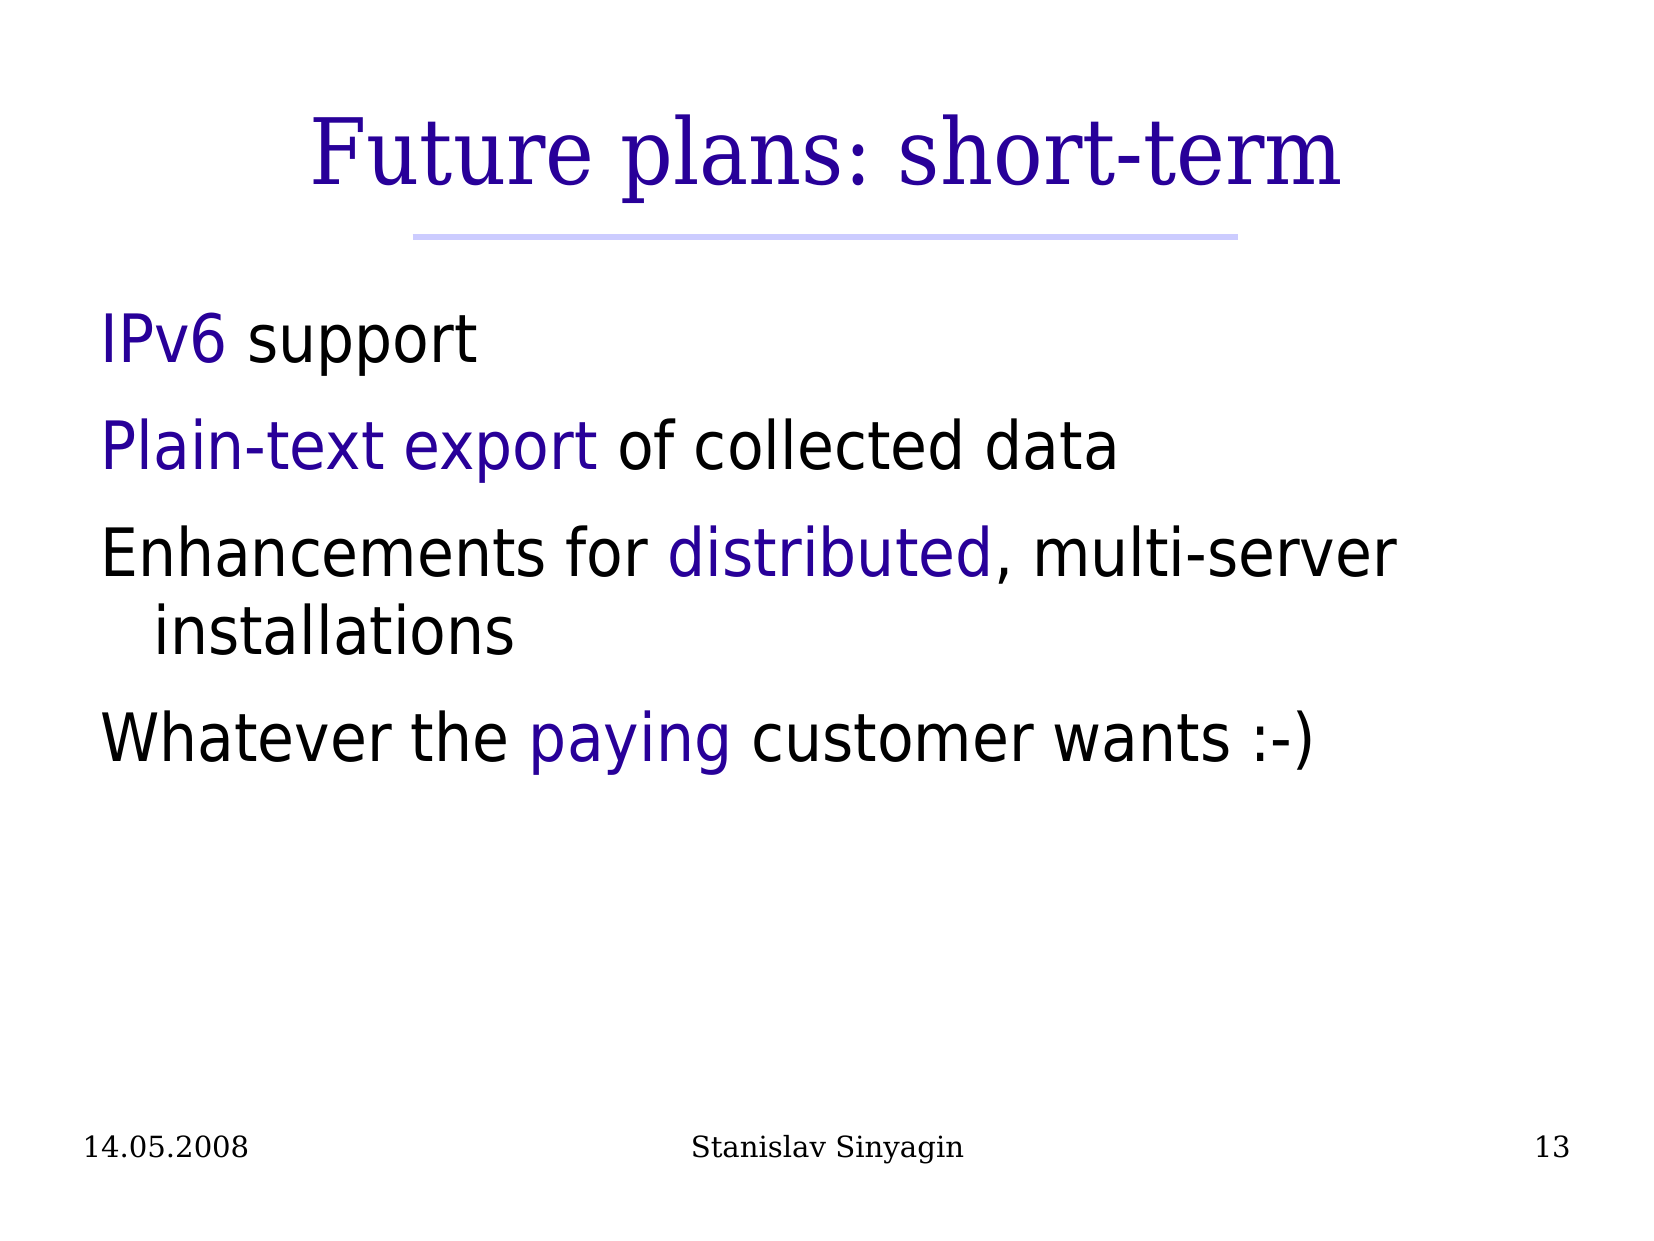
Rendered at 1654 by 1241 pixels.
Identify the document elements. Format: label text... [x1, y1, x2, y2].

list IPv6 support Plain-text export of collected data Enhancements for distributed, multi-server installations Whatever the paying customer wants :-) [82, 300, 1571, 1109]
title Future plans: short-term [82, 49, 1571, 257]
